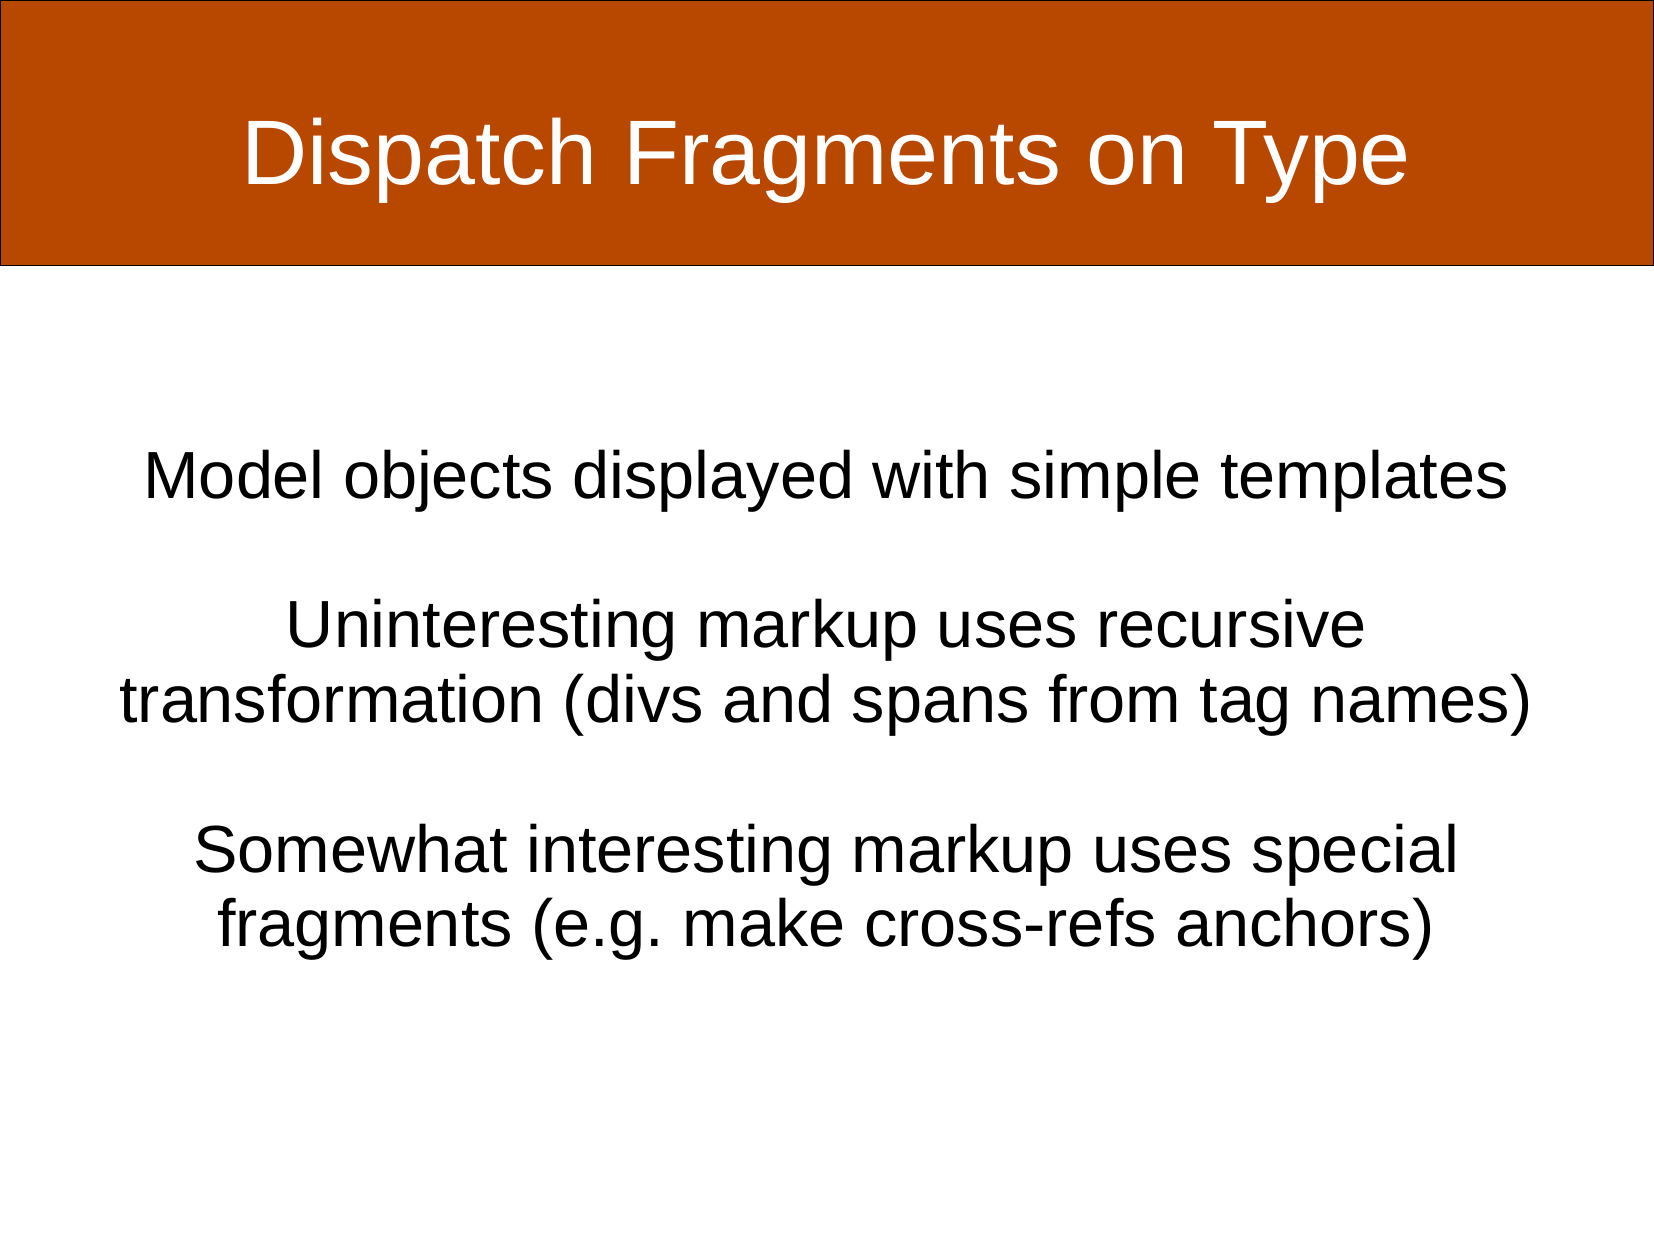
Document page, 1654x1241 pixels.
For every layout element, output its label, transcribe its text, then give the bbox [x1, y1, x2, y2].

title Dispatch Fragments on Type [82, 56, 1571, 250]
subtitle Model objects displayed with simple templates Uninteresting markup uses recursive transformation (divs and spans from tag names) Somewhat interesting markup uses special fragments (e.g. make cross-refs anchors) [82, 297, 1571, 1102]
